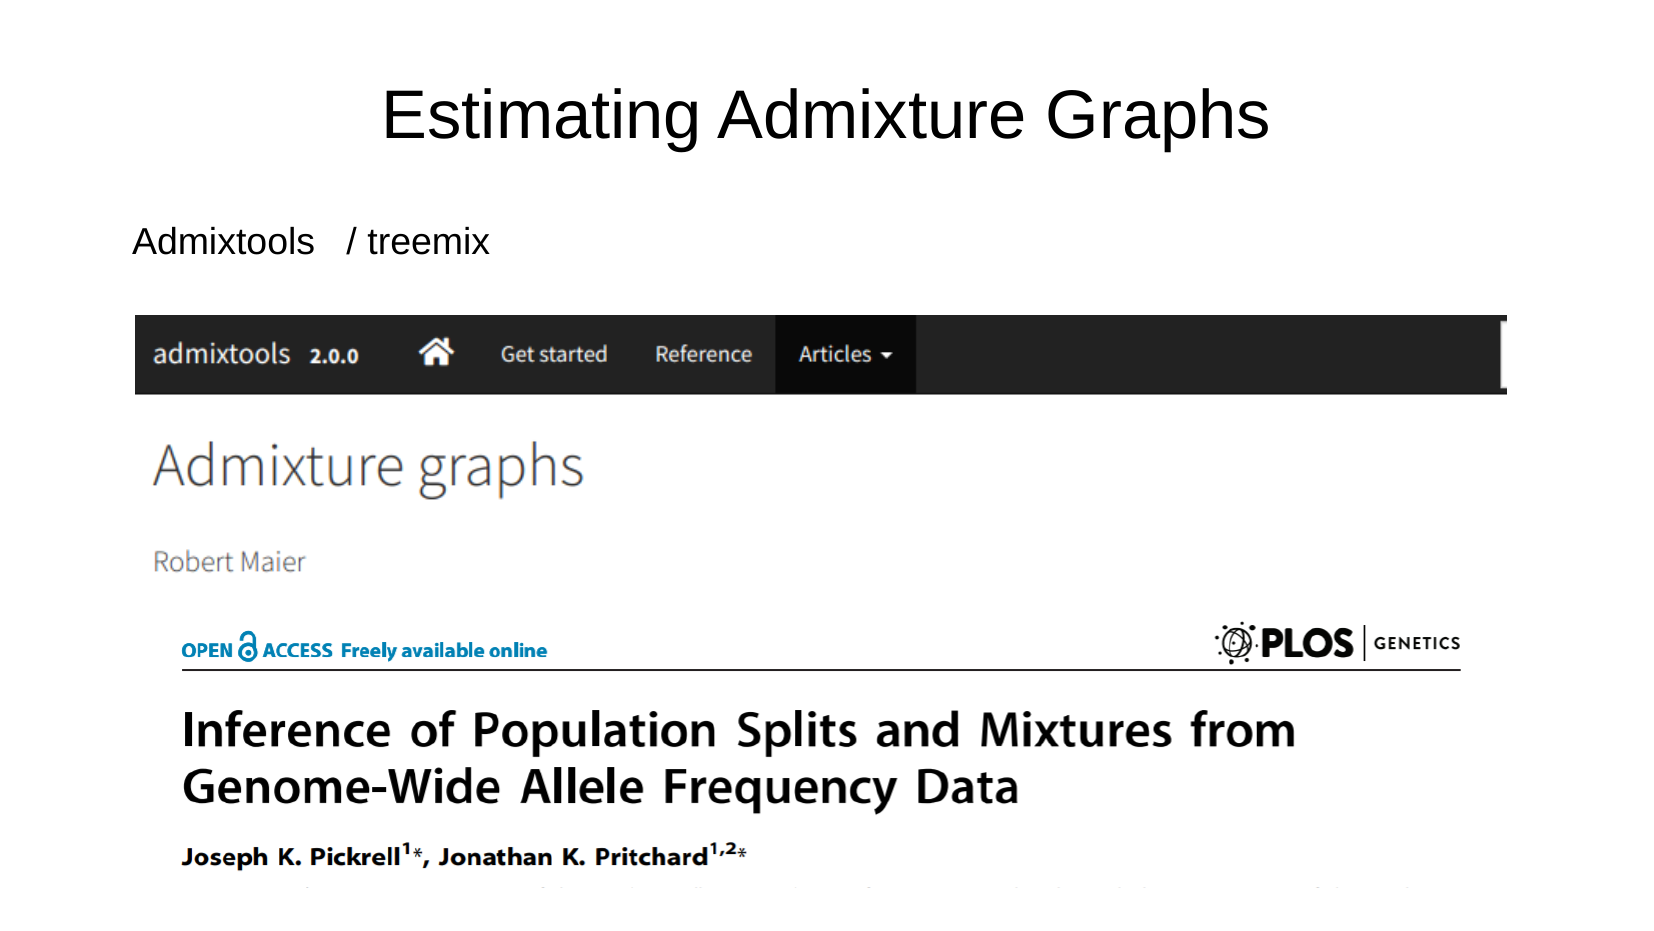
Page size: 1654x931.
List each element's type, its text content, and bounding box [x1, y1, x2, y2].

text_box Admixtools / treemix [117, 213, 870, 288]
picture [135, 315, 1507, 888]
title Estimating Admixture Graphs [82, 37, 1571, 193]
